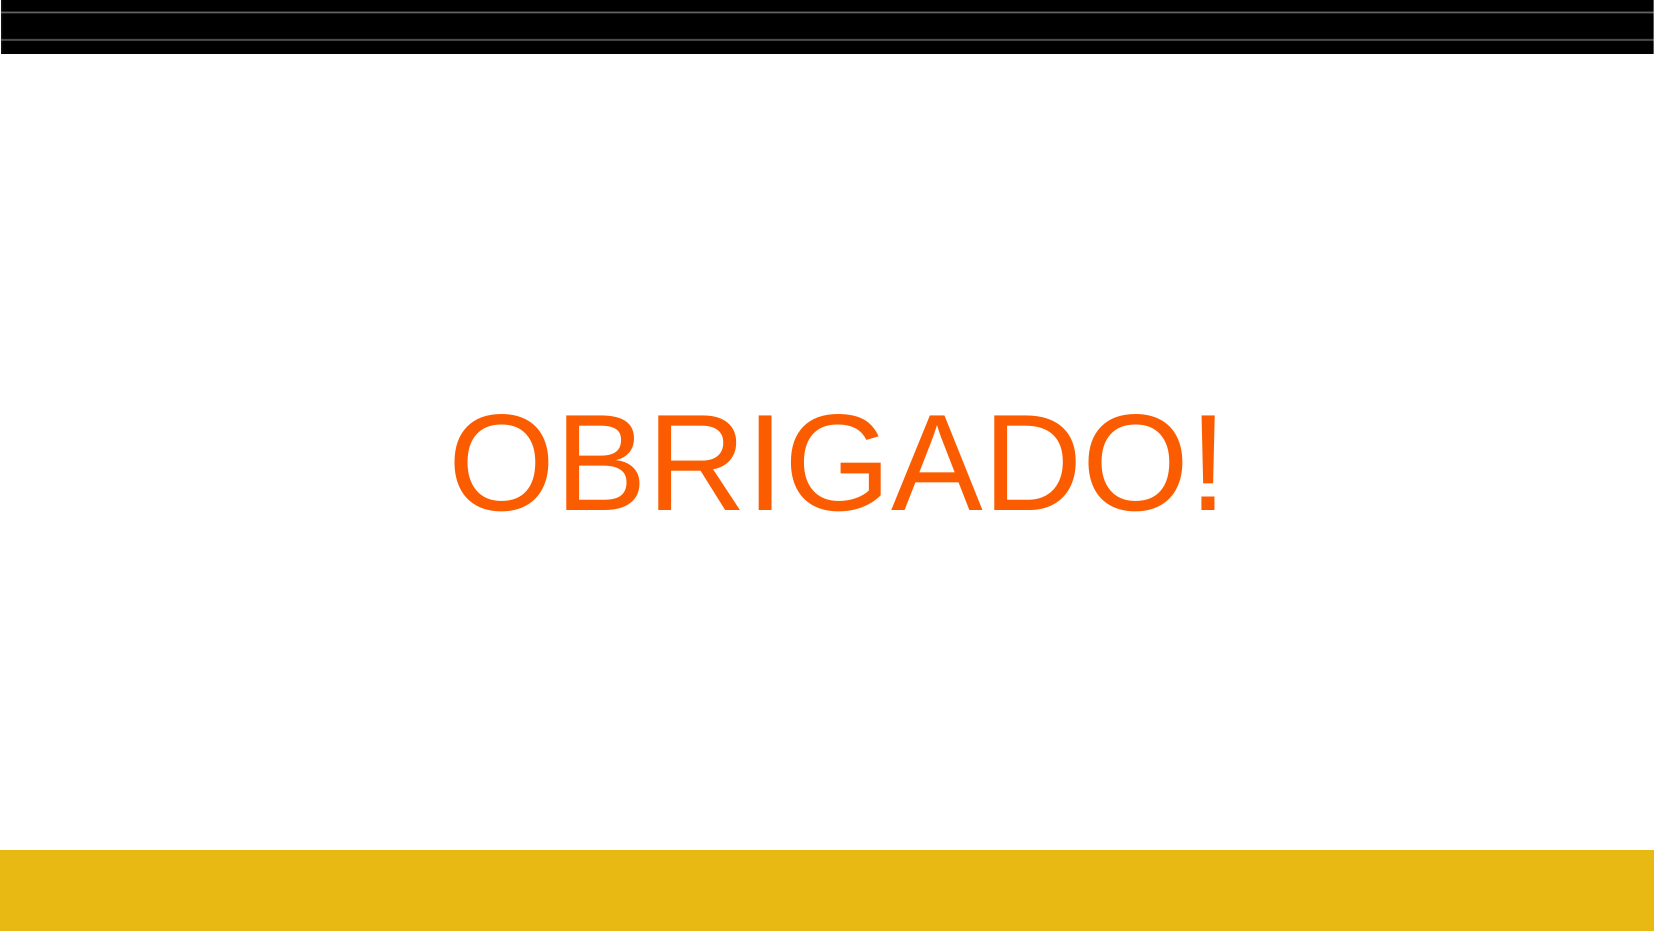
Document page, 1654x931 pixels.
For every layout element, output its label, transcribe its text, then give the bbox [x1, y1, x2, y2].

text_box [0, 850, 1654, 931]
picture [1, 0, 1654, 54]
text_box OBRIGADO! [448, 372, 1654, 539]
